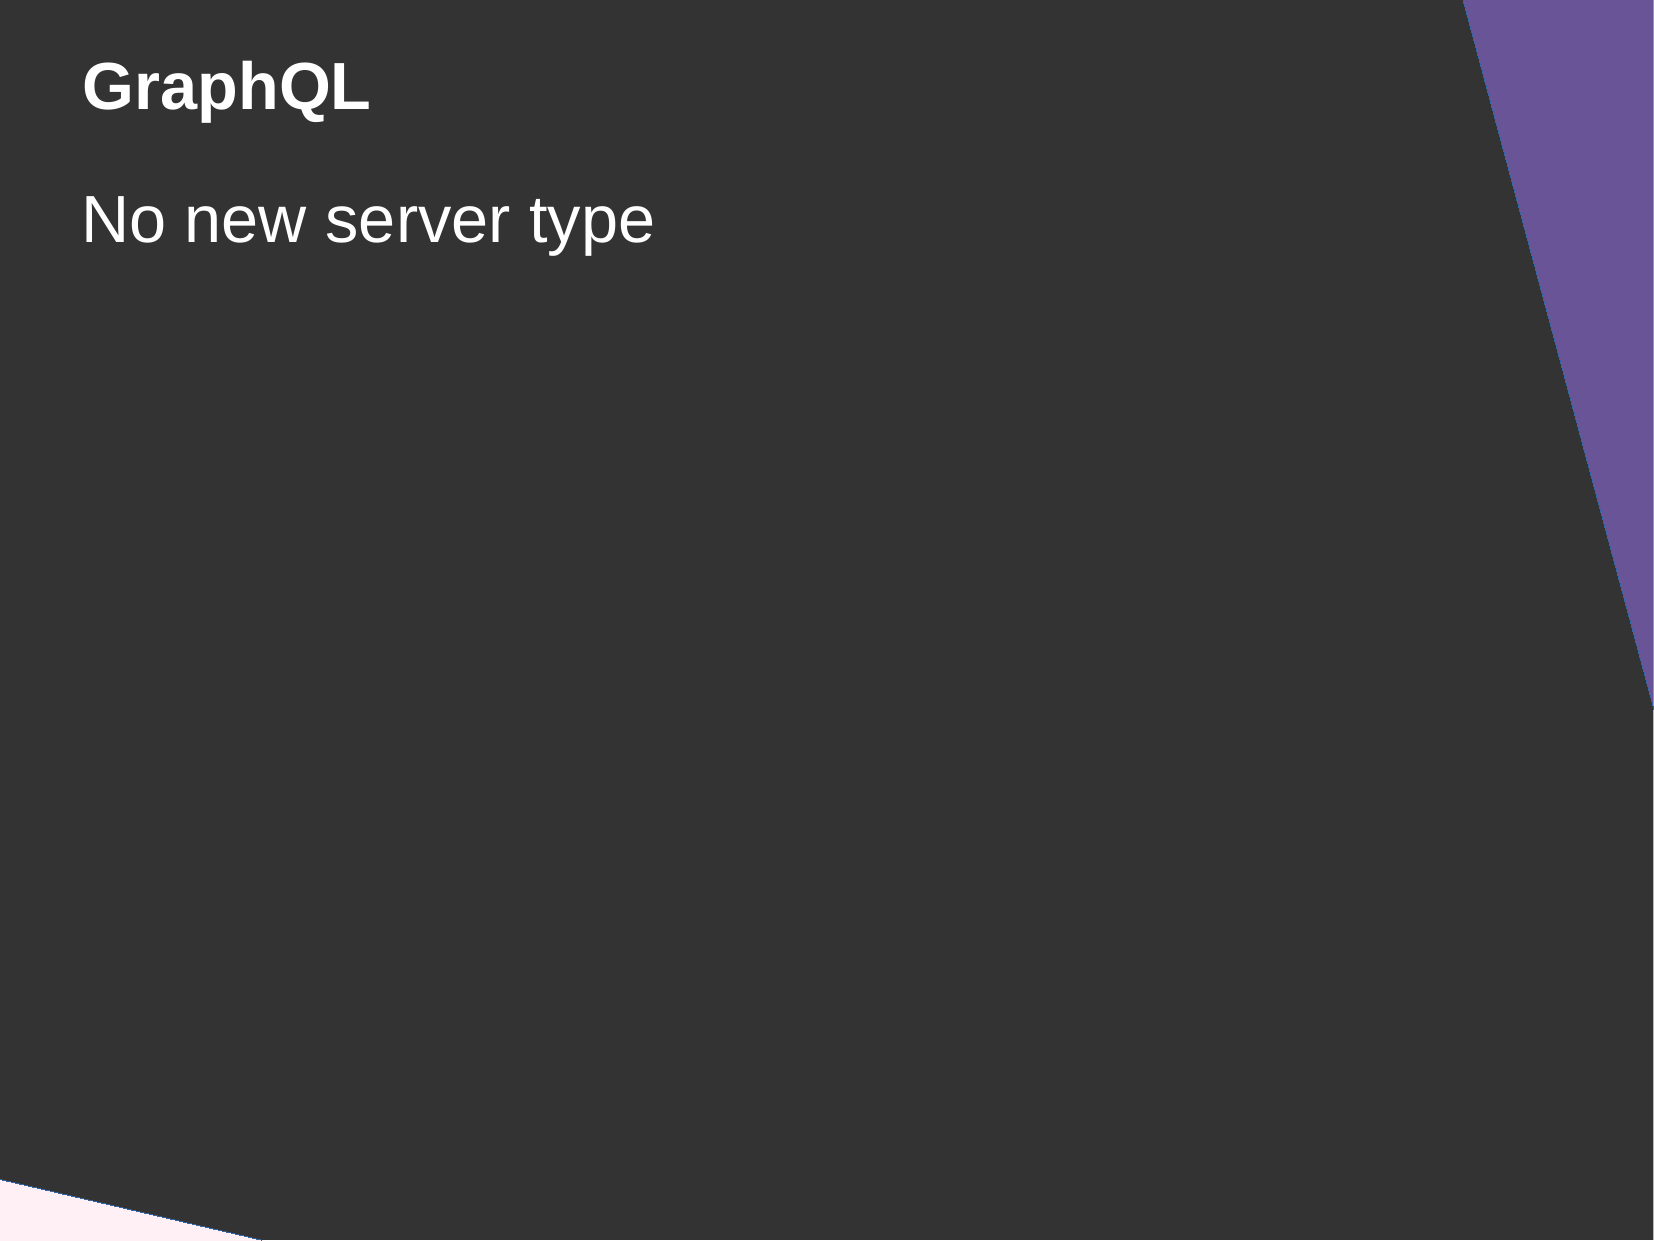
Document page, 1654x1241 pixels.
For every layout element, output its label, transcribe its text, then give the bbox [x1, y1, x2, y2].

text_box [1463, 0, 1654, 710]
title No new server type [81, 182, 1637, 649]
text_box [0, 1179, 266, 1241]
title GraphQL [82, 49, 1511, 182]
